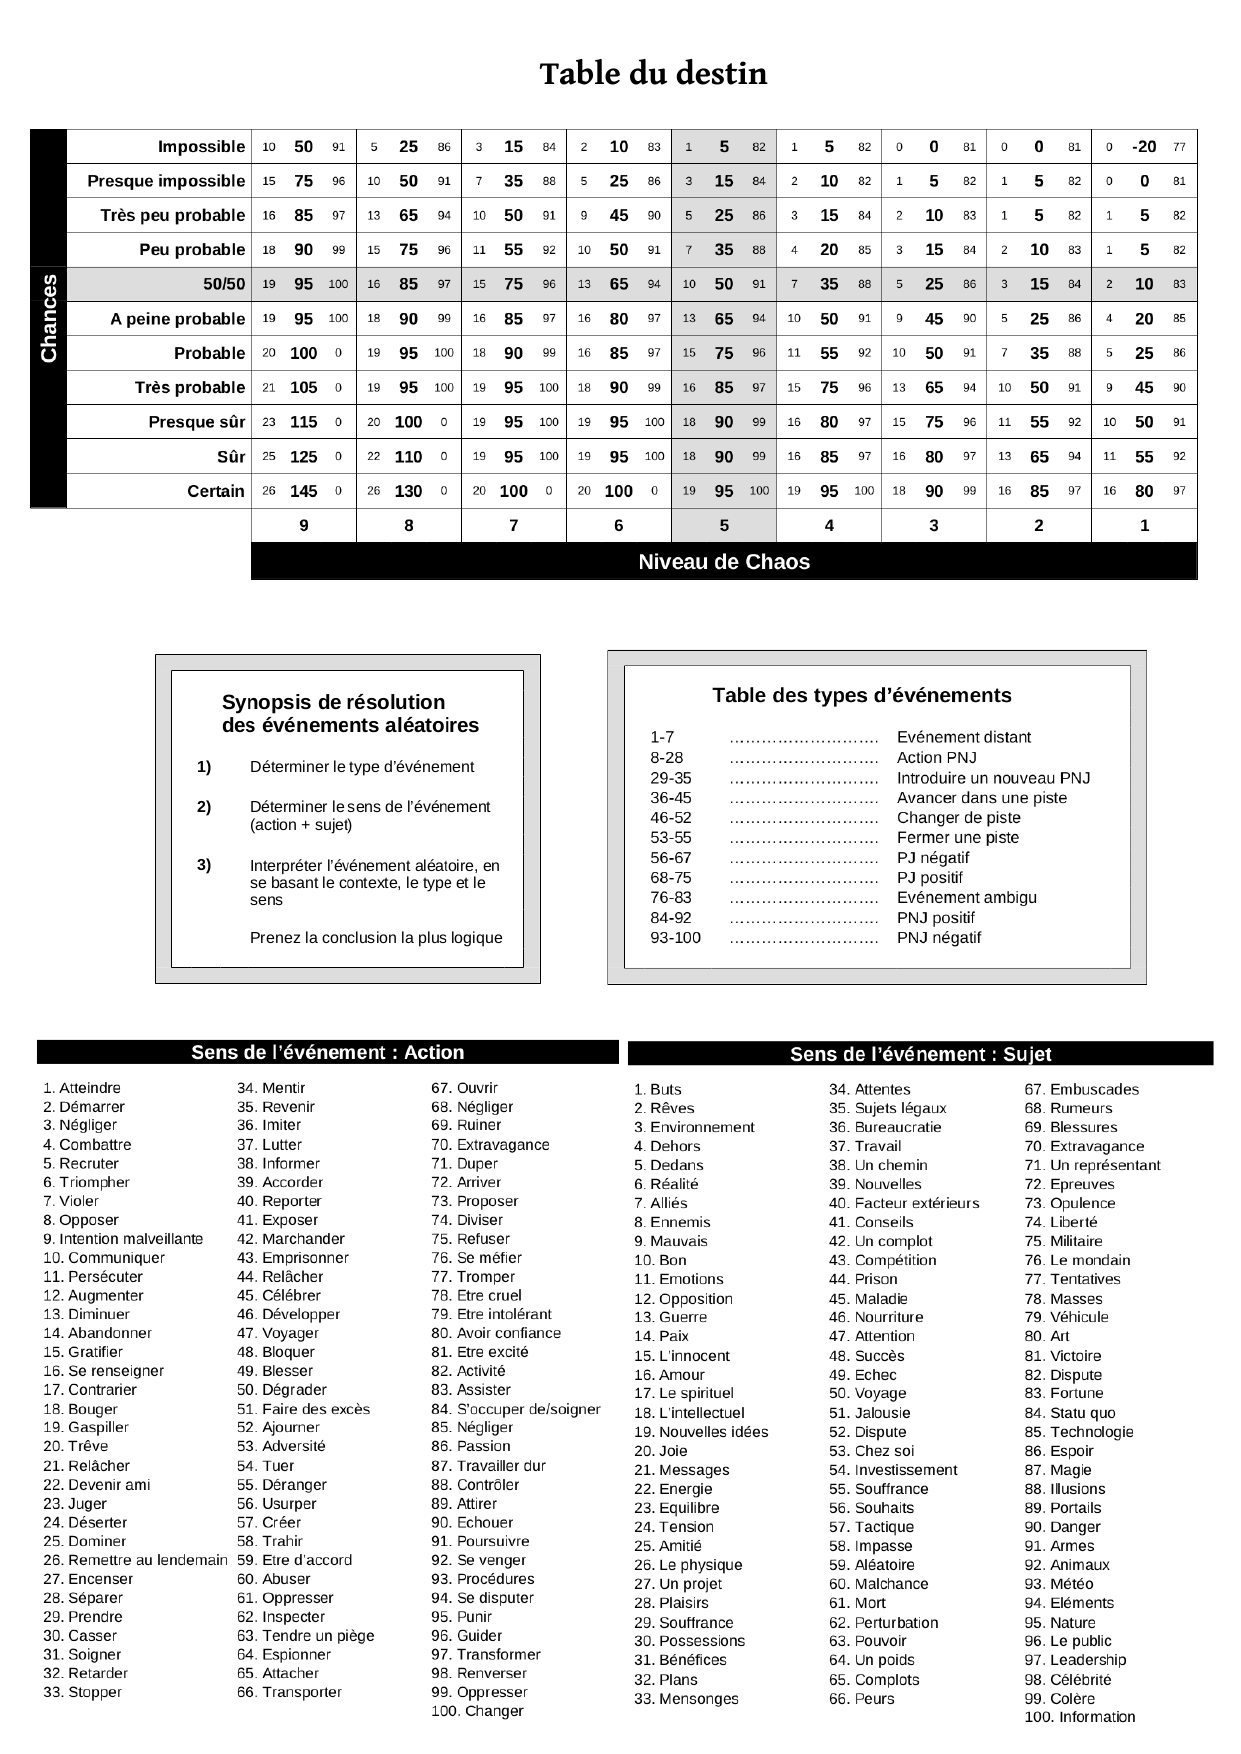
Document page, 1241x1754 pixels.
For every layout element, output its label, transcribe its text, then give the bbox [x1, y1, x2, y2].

picture [150, 644, 546, 991]
text_box Table du destin [525, 48, 783, 102]
picture [600, 644, 1154, 991]
picture [30, 1031, 1220, 1731]
picture [23, 119, 1209, 592]
